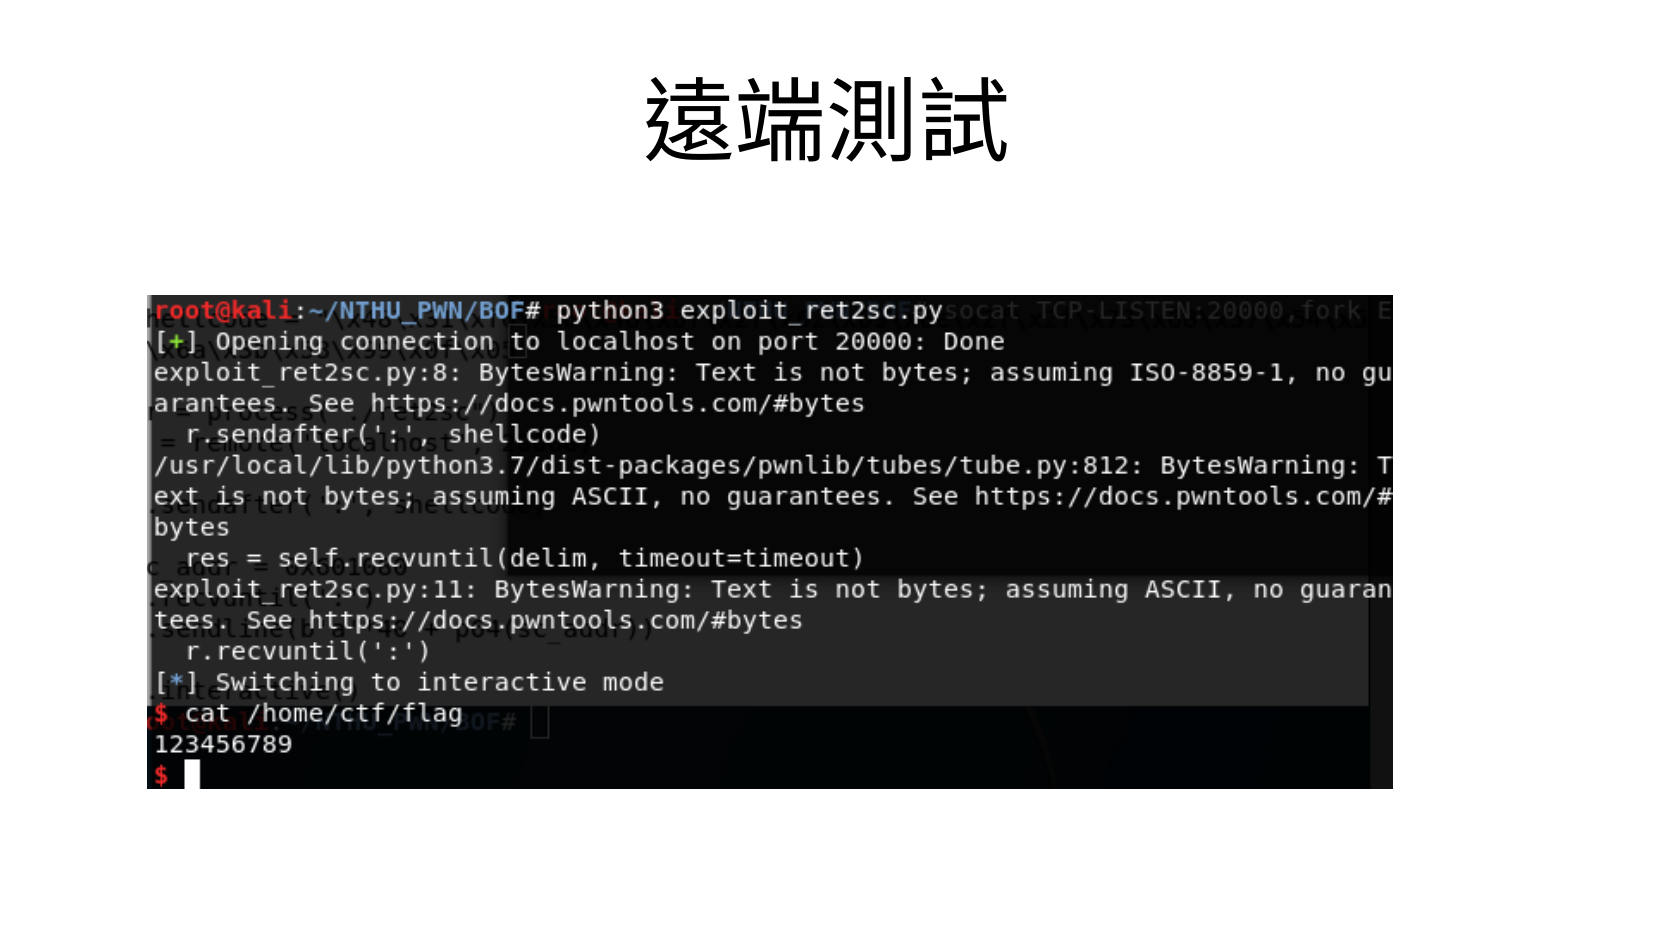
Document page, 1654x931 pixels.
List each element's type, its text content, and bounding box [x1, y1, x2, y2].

title 遠端測試 [82, 37, 1571, 193]
picture [147, 295, 1393, 789]
